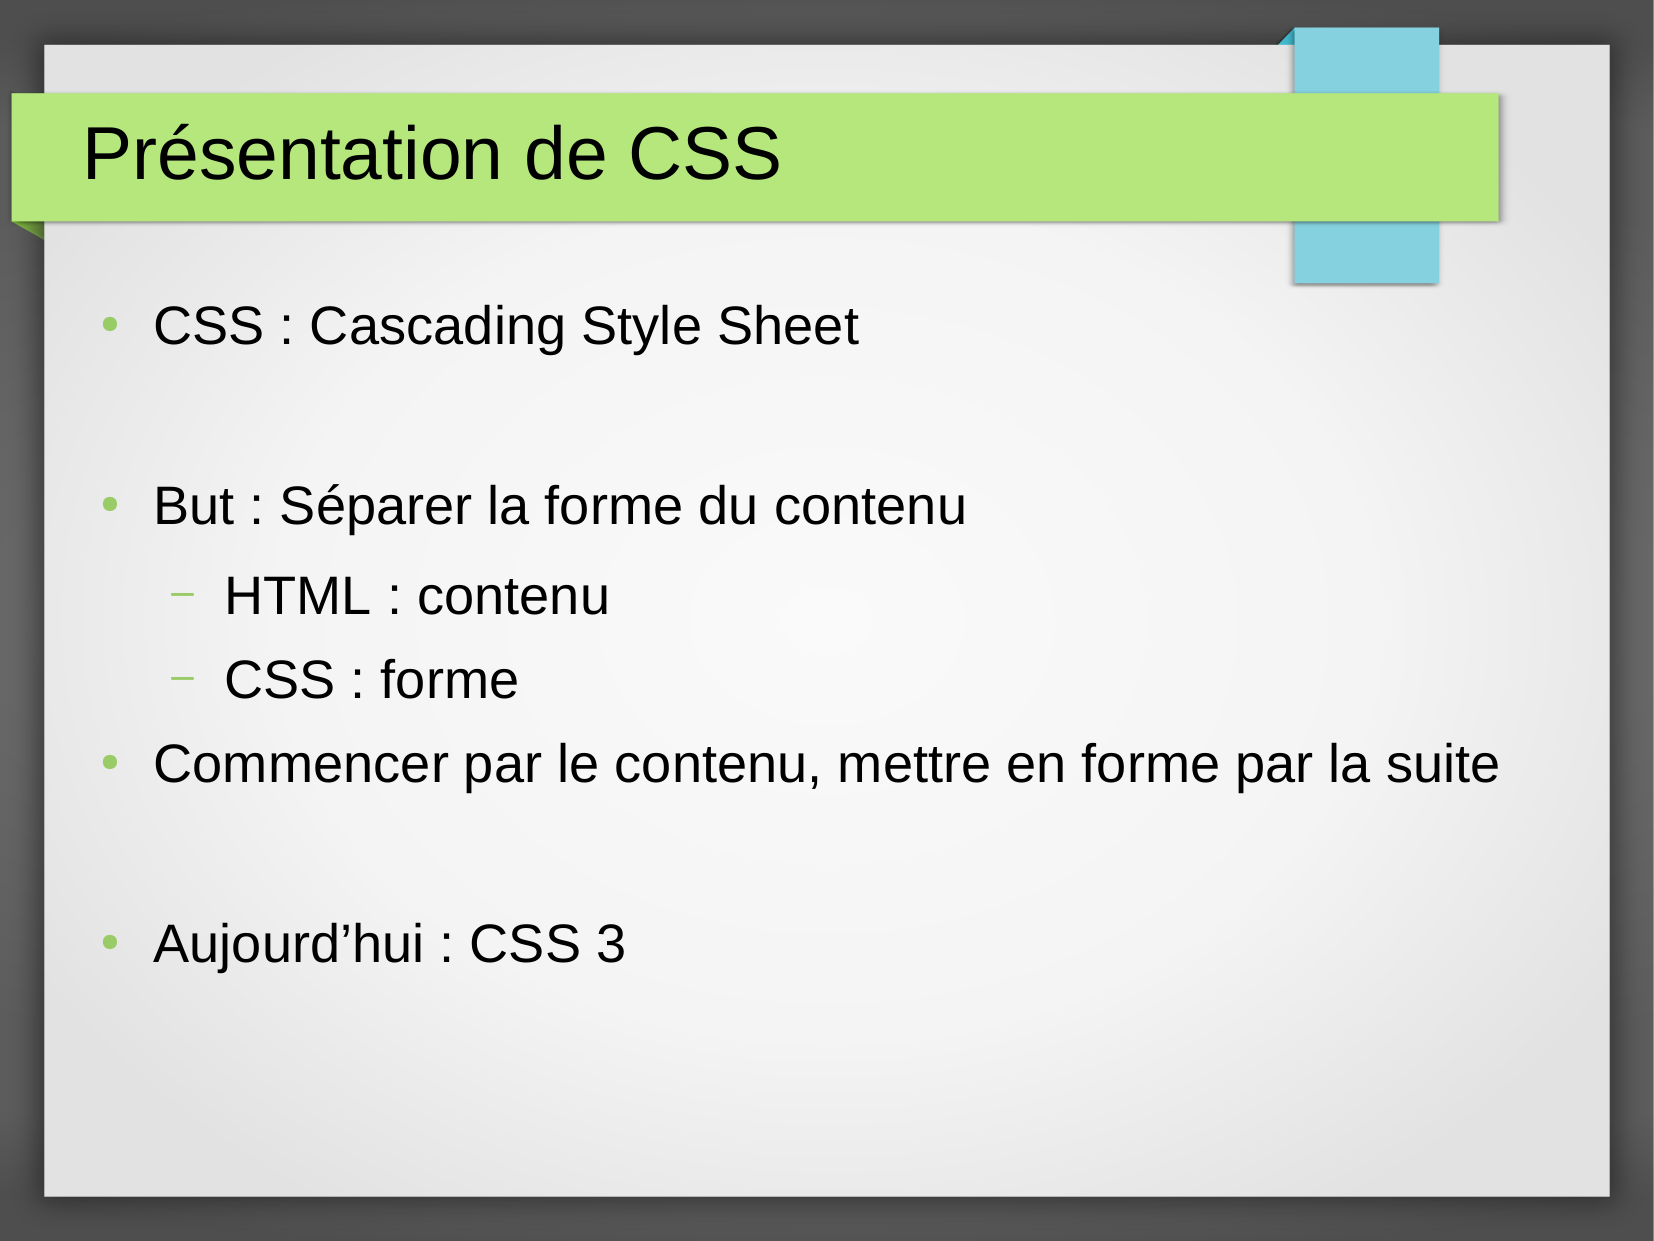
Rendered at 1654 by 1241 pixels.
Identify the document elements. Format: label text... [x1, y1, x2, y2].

list CSS : Cascading Style Sheet But : Séparer la forme du contenu HTML : contenu CSS : forme Commencer par le contenu, mettre en forme par la suite Aujourd’hui : CSS 3 [82, 295, 1571, 1015]
title Présentation de CSS [82, 94, 1264, 213]
picture [0, 0, 1654, 1241]
